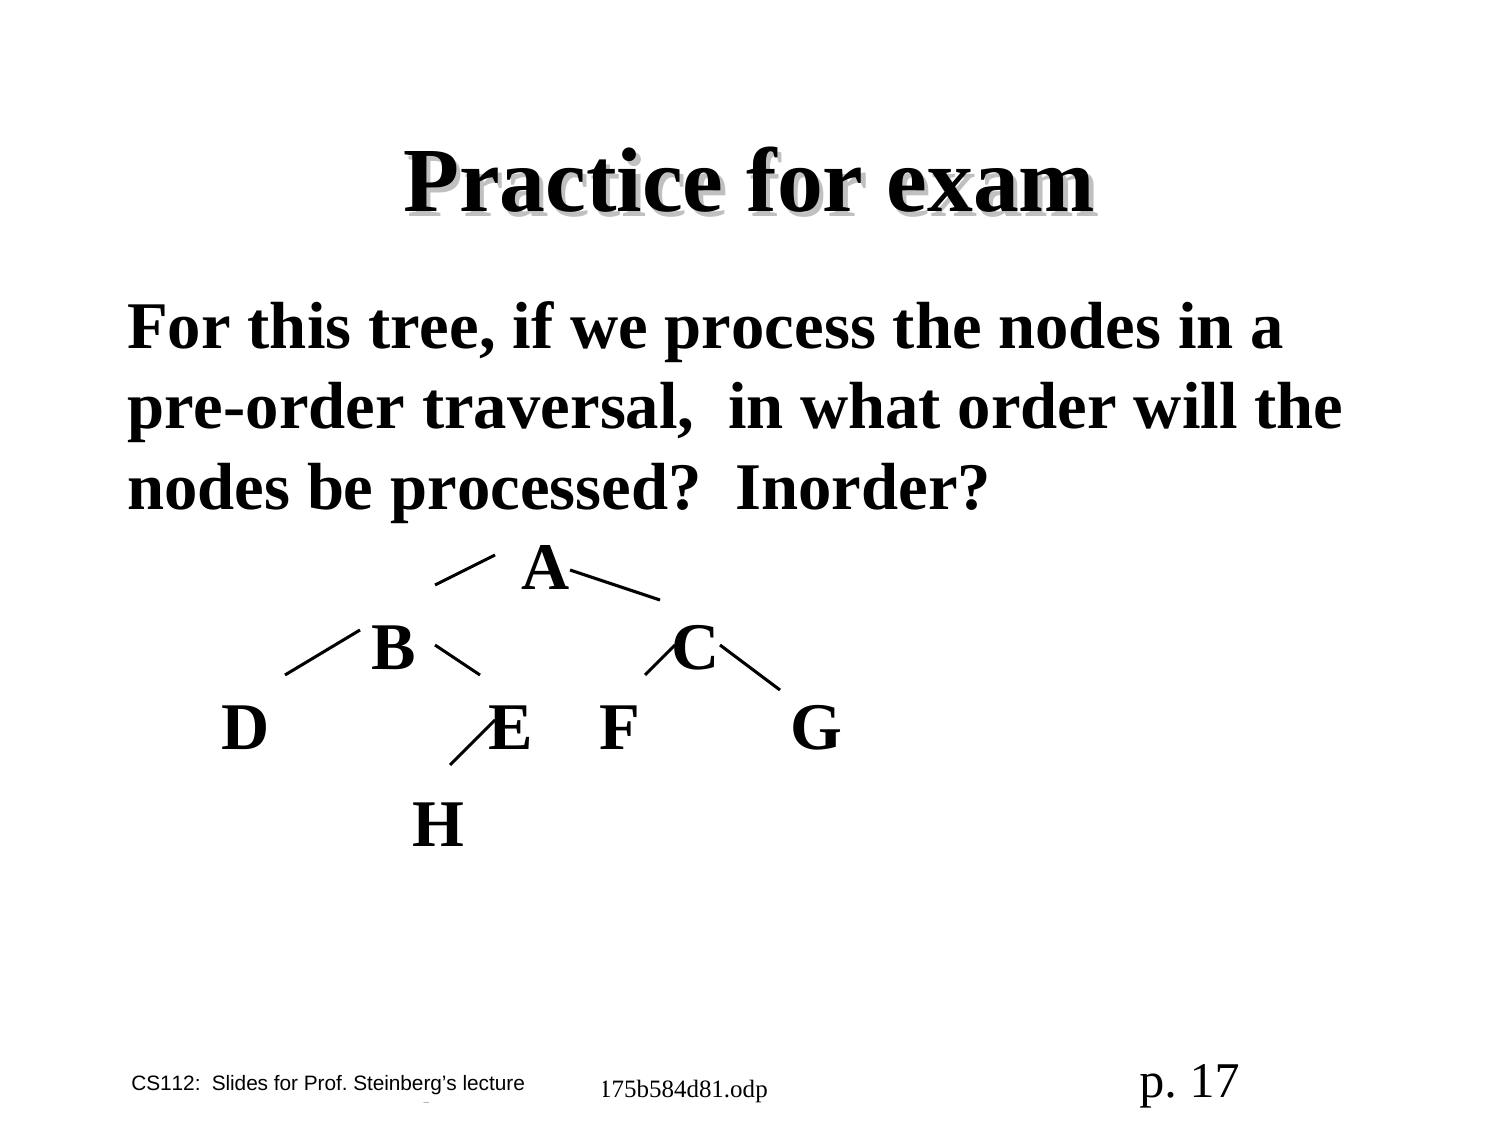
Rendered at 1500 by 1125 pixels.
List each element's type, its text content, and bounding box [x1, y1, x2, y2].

list For this tree, if we process the nodes in a pre-order traversal, in what order will the nodes be processed? Inorder? A B C D E F G H [112, 274, 1413, 928]
title Practice for exam [112, 2, 1388, 238]
